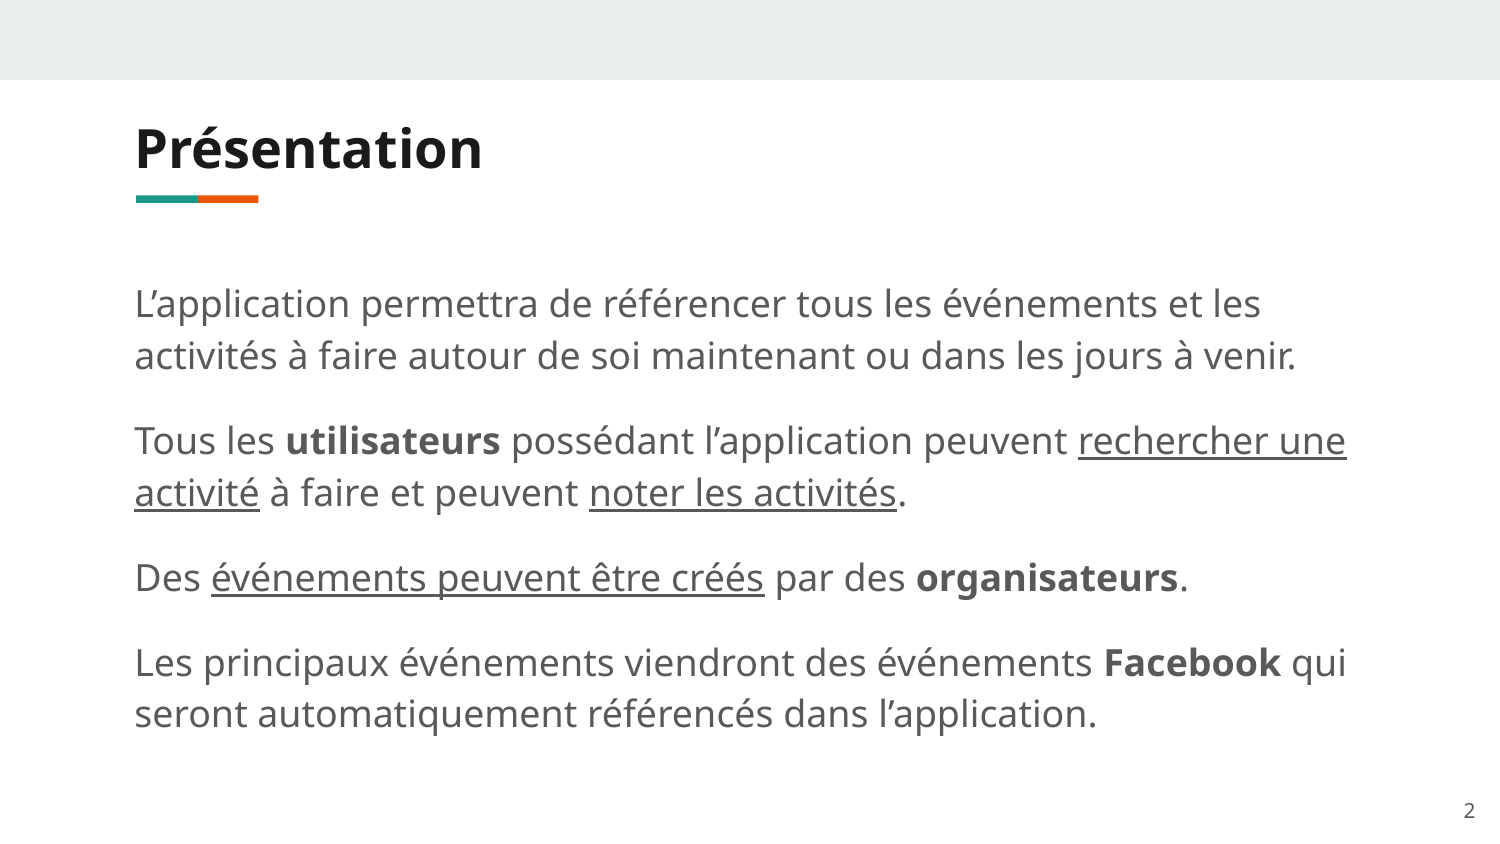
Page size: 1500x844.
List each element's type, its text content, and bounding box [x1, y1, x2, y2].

slide_number <number> [1400, 779, 1491, 844]
title Présentation [119, 99, 1381, 188]
list L’application permettra de référencer tous les événements et les activités à faire autour de soi maintenant ou dans les jours à venir. Tous les utilisateurs possédant l’application peuvent rechercher une activité à faire et peuvent noter les activités. Des événements peuvent être créés par des organisateurs. Les principaux événements viendront des événements Facebook qui seront automatiquement référencés dans l’application. [119, 258, 1408, 766]
